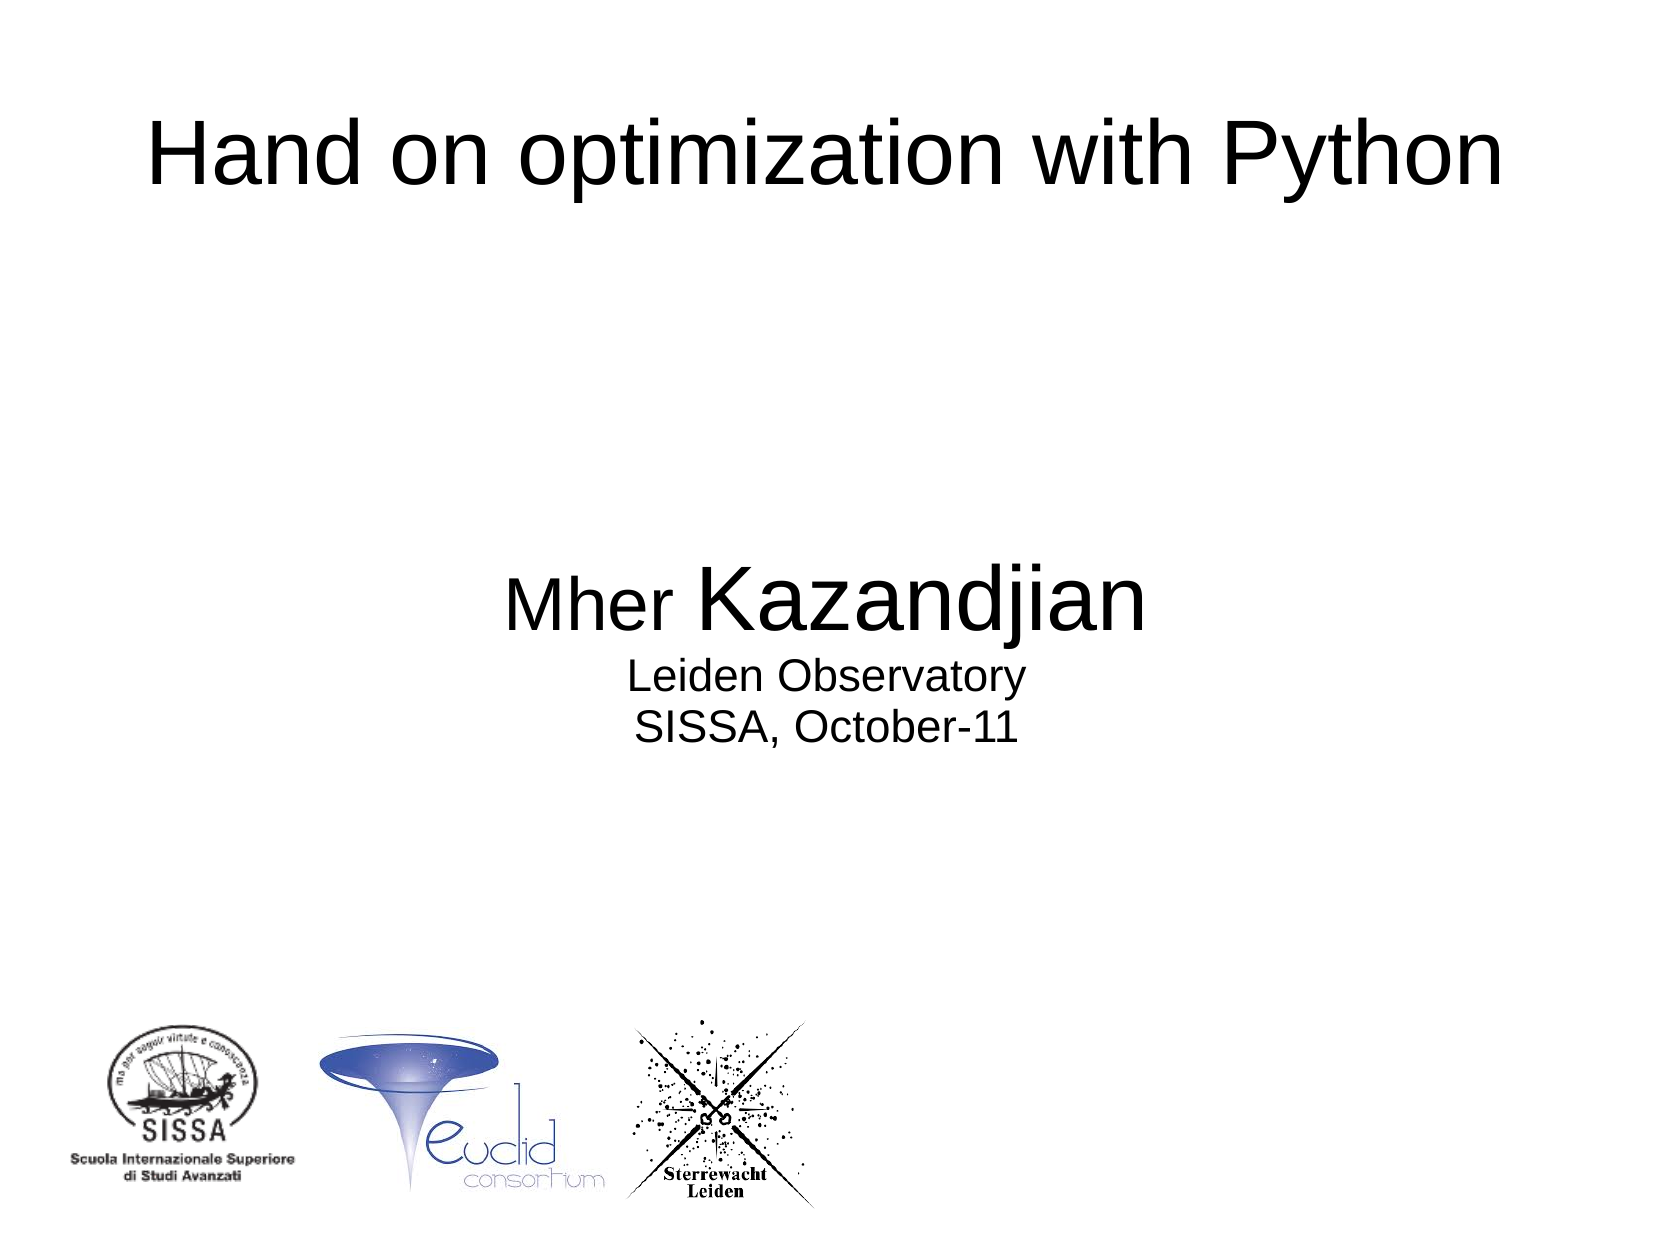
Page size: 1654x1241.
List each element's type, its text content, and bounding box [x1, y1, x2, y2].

subtitle Mher Kazandjian Leiden Observatory SISSA, October-11 [82, 290, 1571, 1010]
text_box [82, 49, 1571, 257]
picture [70, 1024, 296, 1182]
picture [625, 1020, 815, 1209]
picture [318, 1027, 608, 1193]
